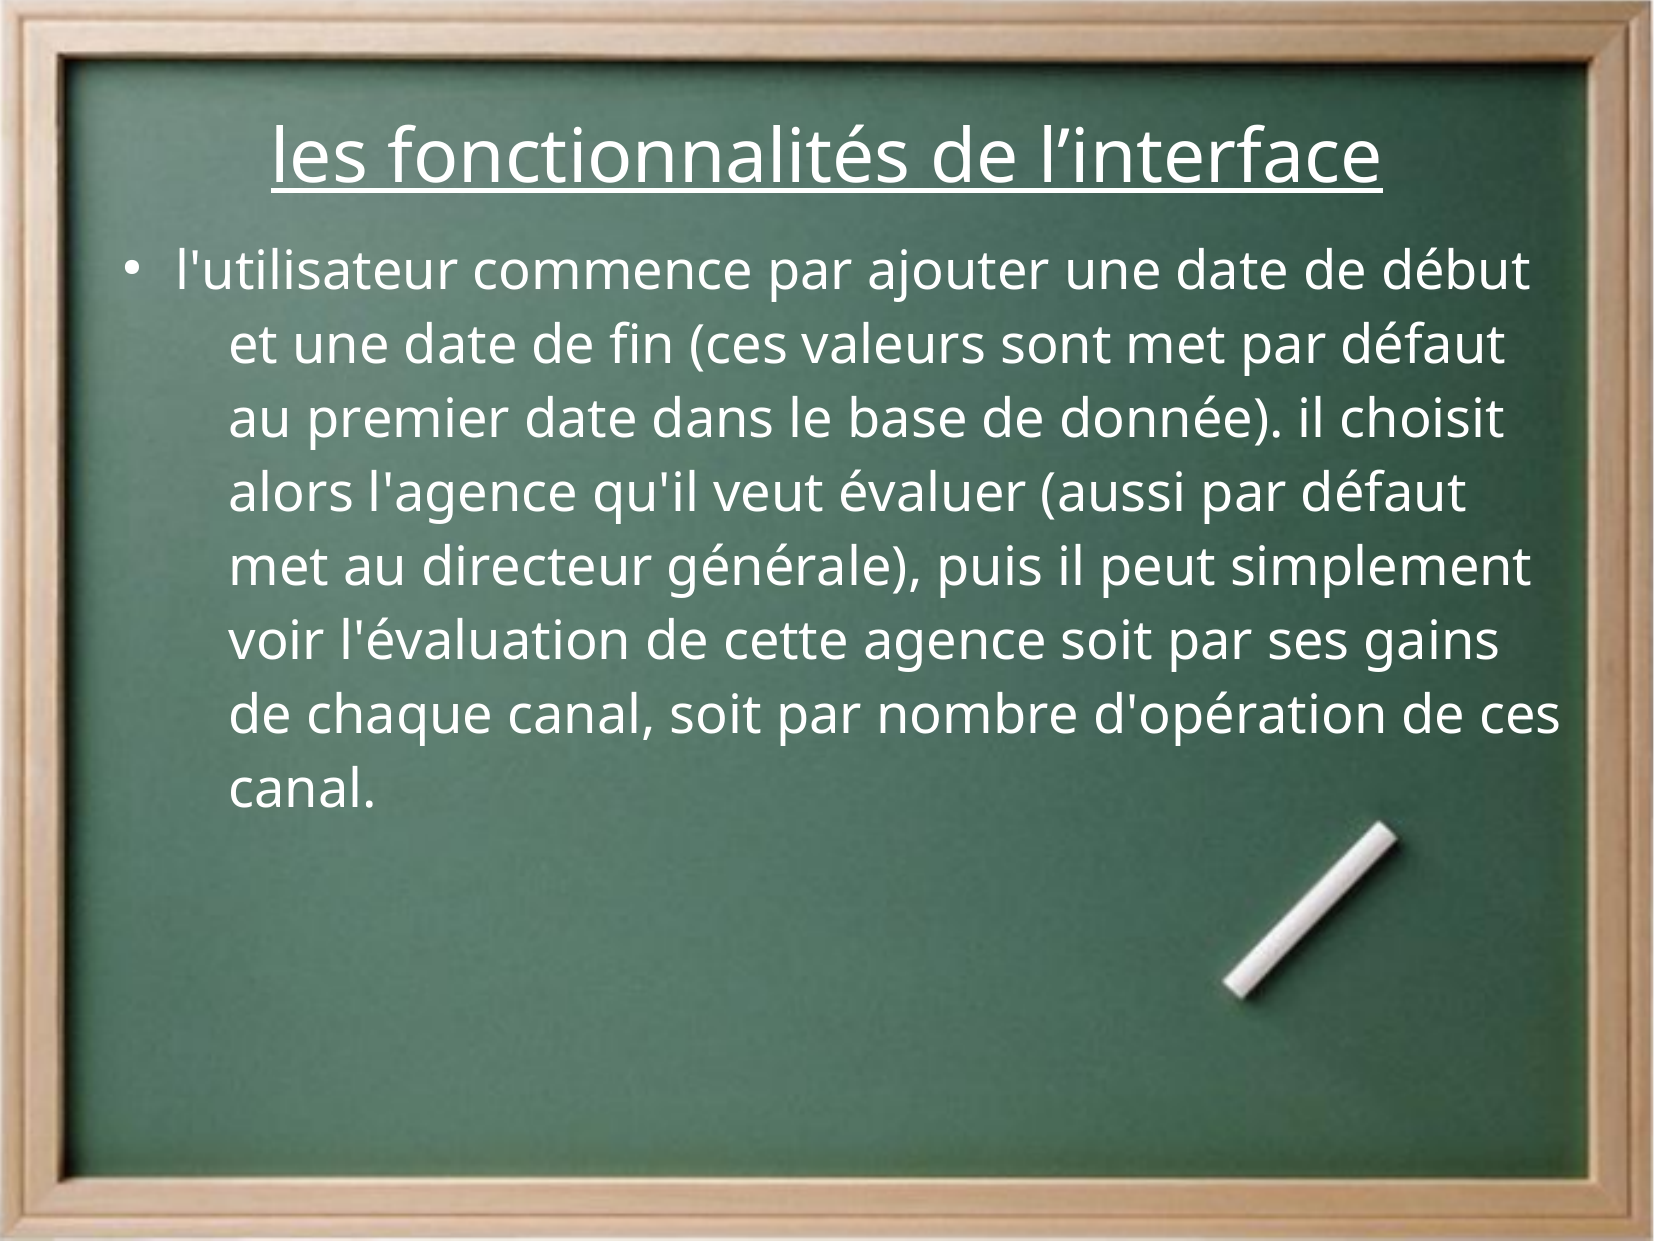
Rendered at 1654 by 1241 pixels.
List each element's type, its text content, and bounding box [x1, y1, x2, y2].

picture [0, 0, 1654, 1241]
title les fonctionnalités de l’interface [82, 49, 1571, 257]
list l'utilisateur commence par ajouter une date de début et une date de fin (ces valeurs sont met par défaut au premier date dans le base de donnée). il choisit alors l'agence qu'il veut évaluer (aussi par défaut met au directeur générale), puis il peut simplement voir l'évaluation de cette agence soit par ses gains de chaque canal, soit par nombre d'opération de ces canal. [86, 231, 1576, 1051]
